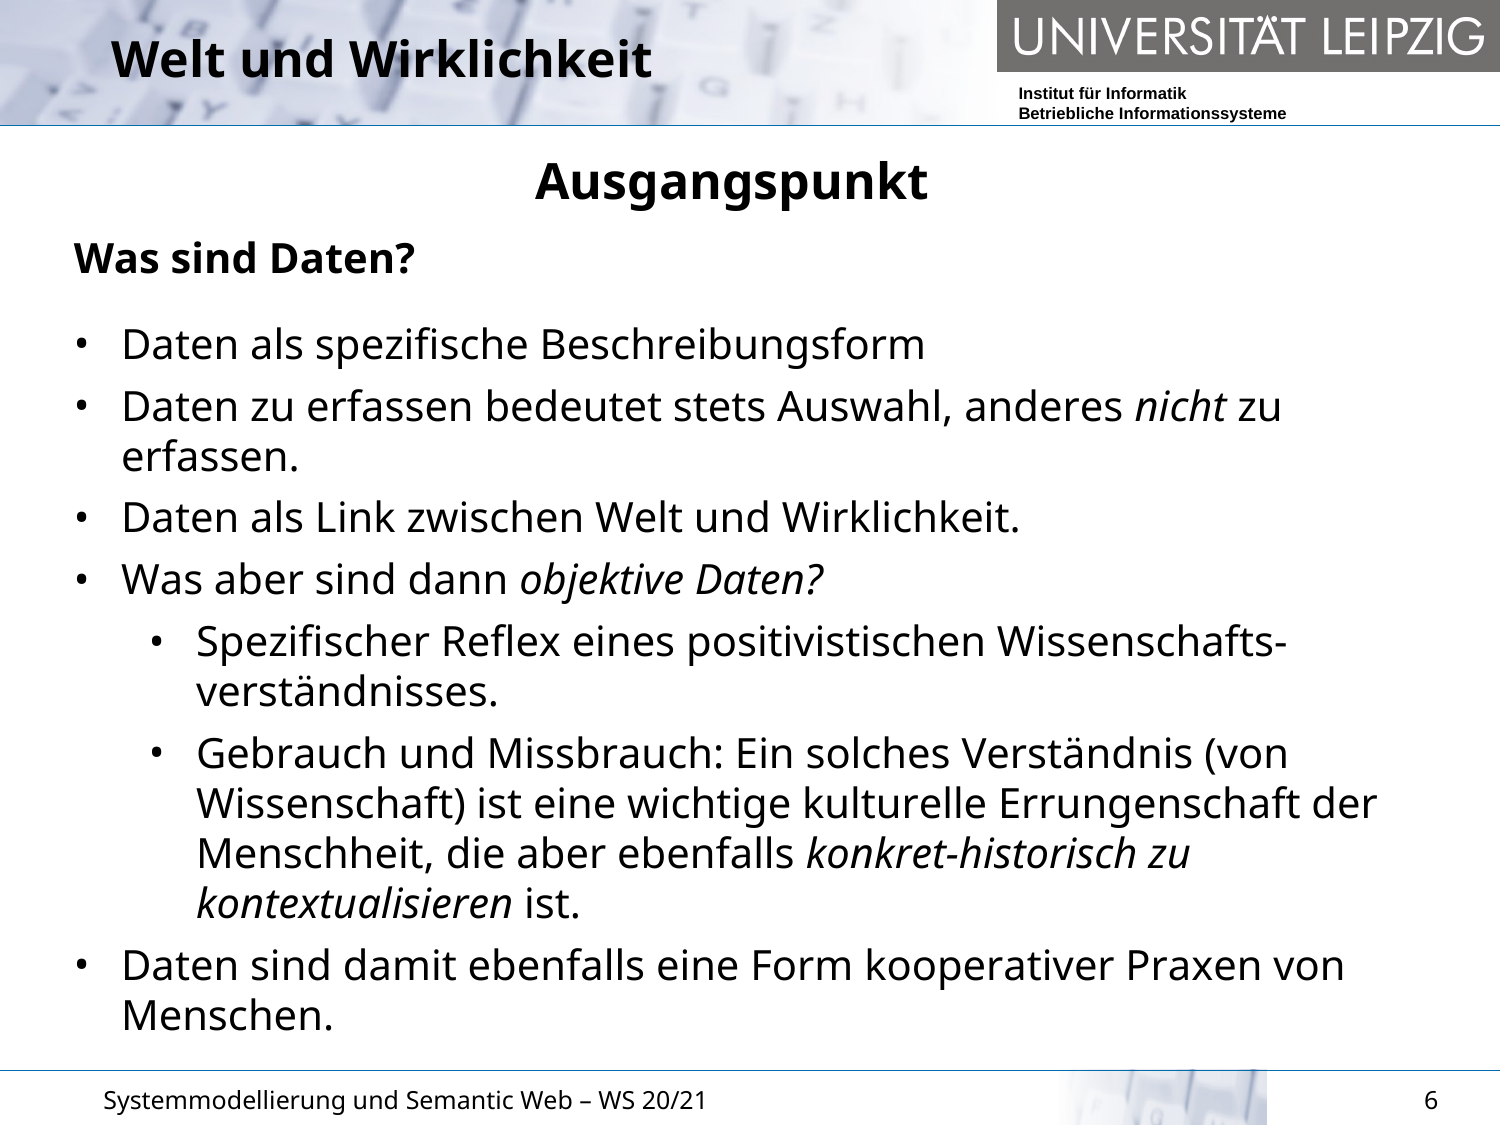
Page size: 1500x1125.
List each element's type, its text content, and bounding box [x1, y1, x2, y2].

picture [1057, 1071, 1267, 1125]
text_box Was sind Daten? Daten als spezifische Beschreibungsform Daten zu erfassen bedeutet stets Auswahl, anderes nicht zu erfassen. Daten als Link zwischen Welt und Wirklichkeit. Was aber sind dann objektive Daten? Spezifischer Reflex eines positivistischen Wissenschafts-verständnisses. Gebrauch und Missbrauch: Ein solches Verständnis (von Wissenschaft) ist eine wichtige kulturelle Errungenschaft der Menschheit, die aber ebenfalls konkret-historisch zu kontextualisieren ist. Daten sind damit ebenfalls eine Form kooperativer Praxen von Menschen. [59, 224, 1465, 1047]
text_box Welt und Wirklichkeit [96, 19, 669, 96]
picture [0, 0, 1500, 125]
text_box Ausgangspunkt [259, 141, 1205, 217]
